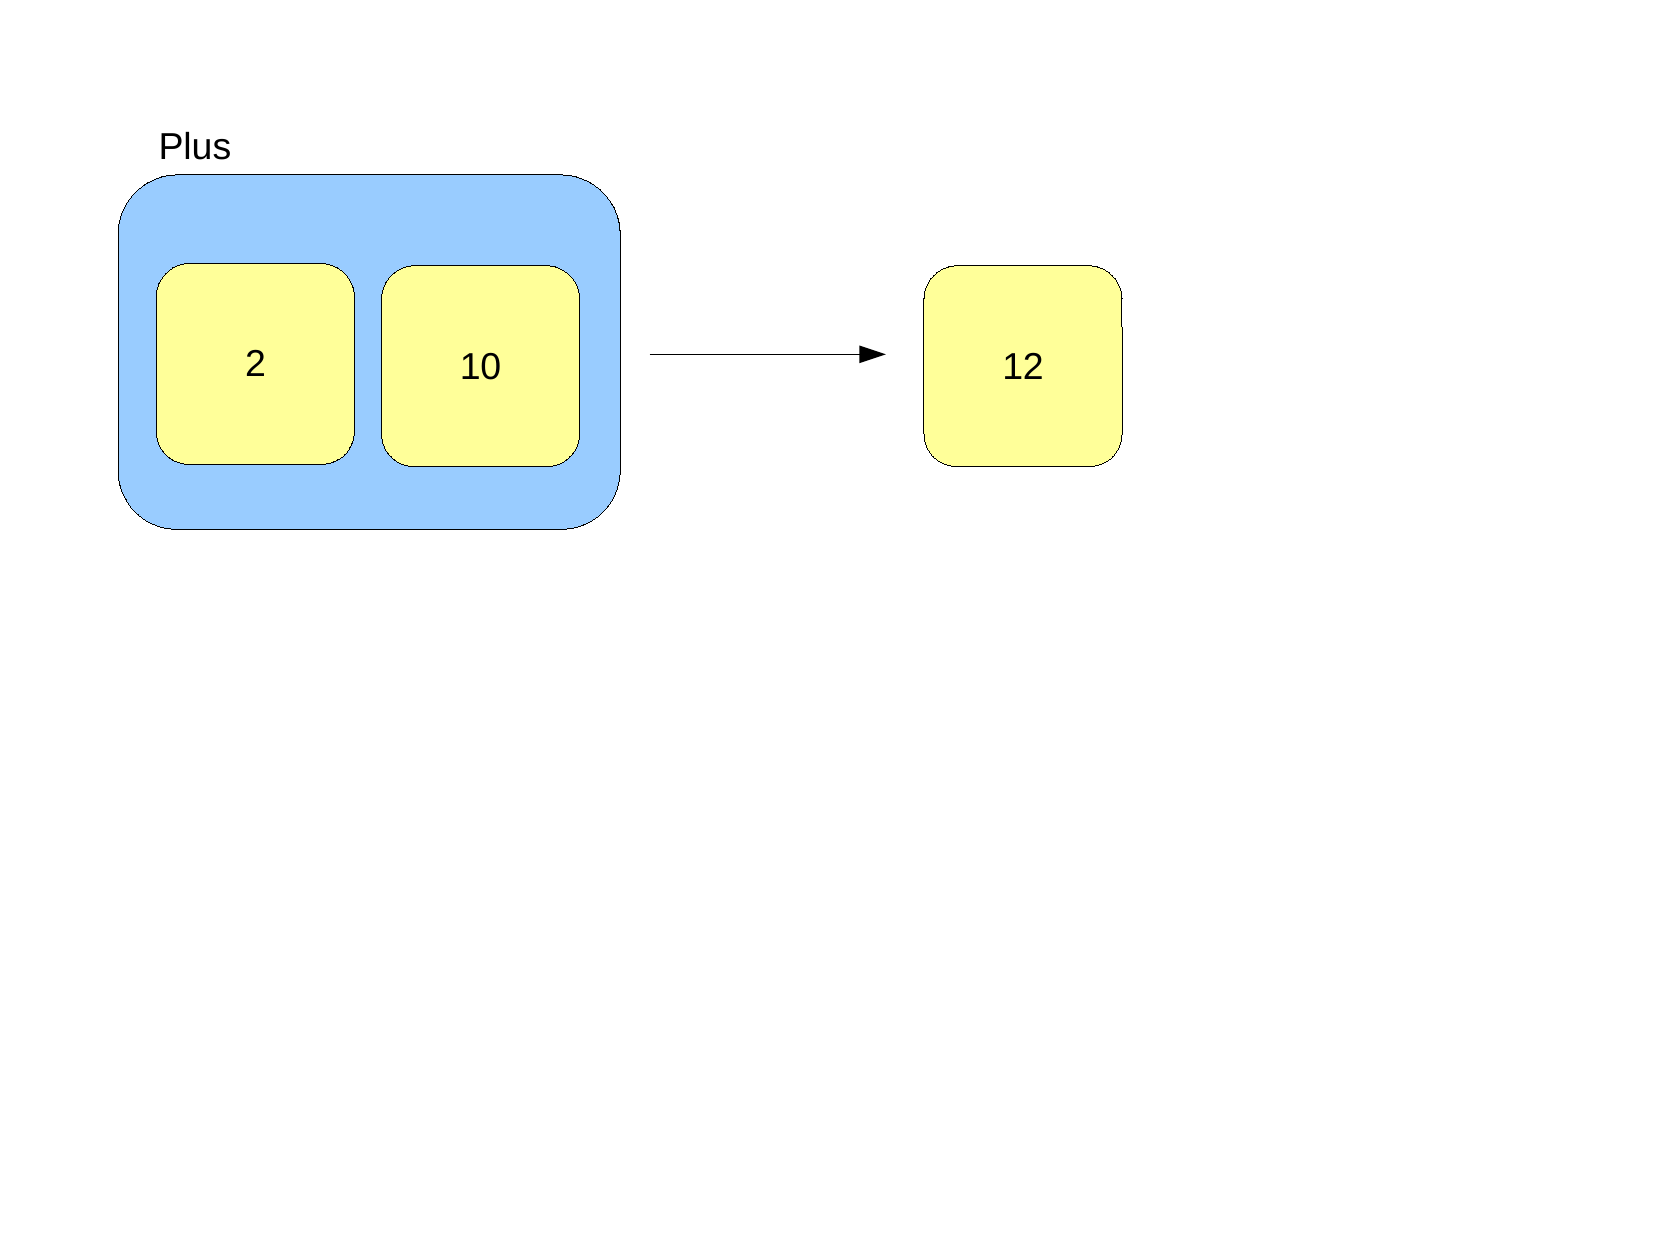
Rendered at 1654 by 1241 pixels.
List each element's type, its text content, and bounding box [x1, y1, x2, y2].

text_box 10 [381, 265, 580, 467]
text_box Plus [143, 118, 247, 175]
text_box [118, 174, 621, 530]
text_box 2 [156, 263, 355, 465]
text_box 12 [923, 265, 1123, 467]
